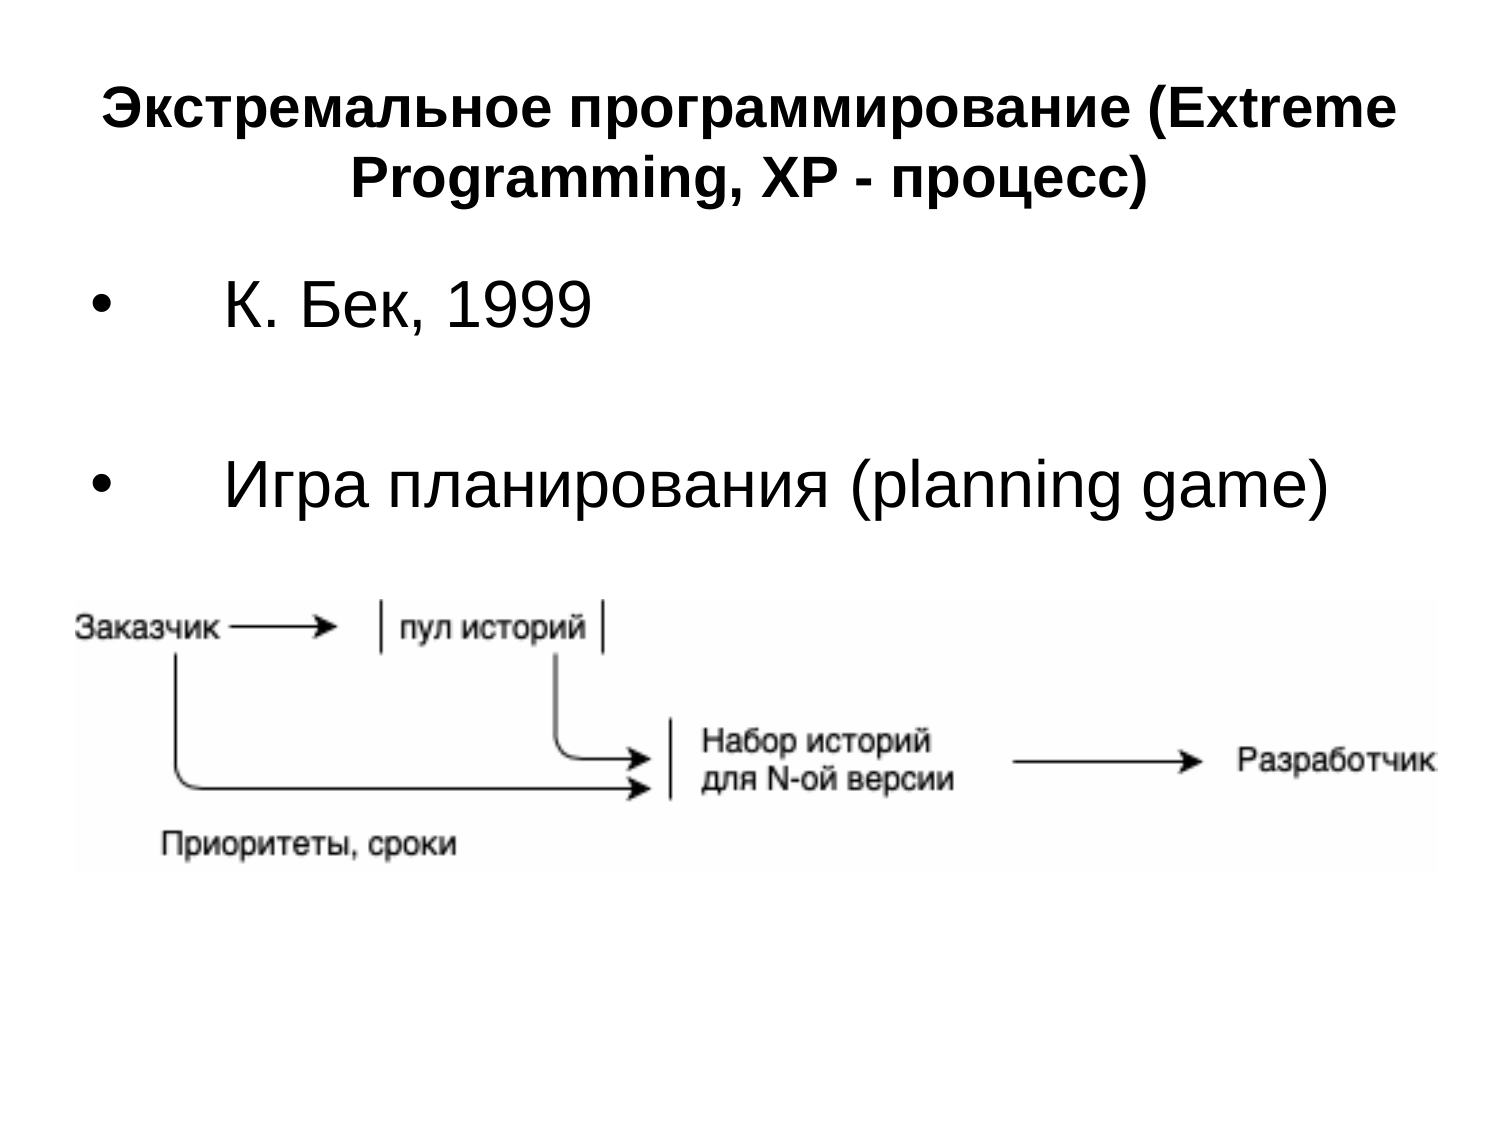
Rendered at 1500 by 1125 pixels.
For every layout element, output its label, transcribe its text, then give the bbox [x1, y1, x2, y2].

list К. Бек, 1999 Игра планирования (planning game) [75, 262, 1426, 538]
title Экстремальное программирование (Extreme Programming, XP - процесс) [75, 45, 1426, 233]
picture [75, 599, 1438, 872]
